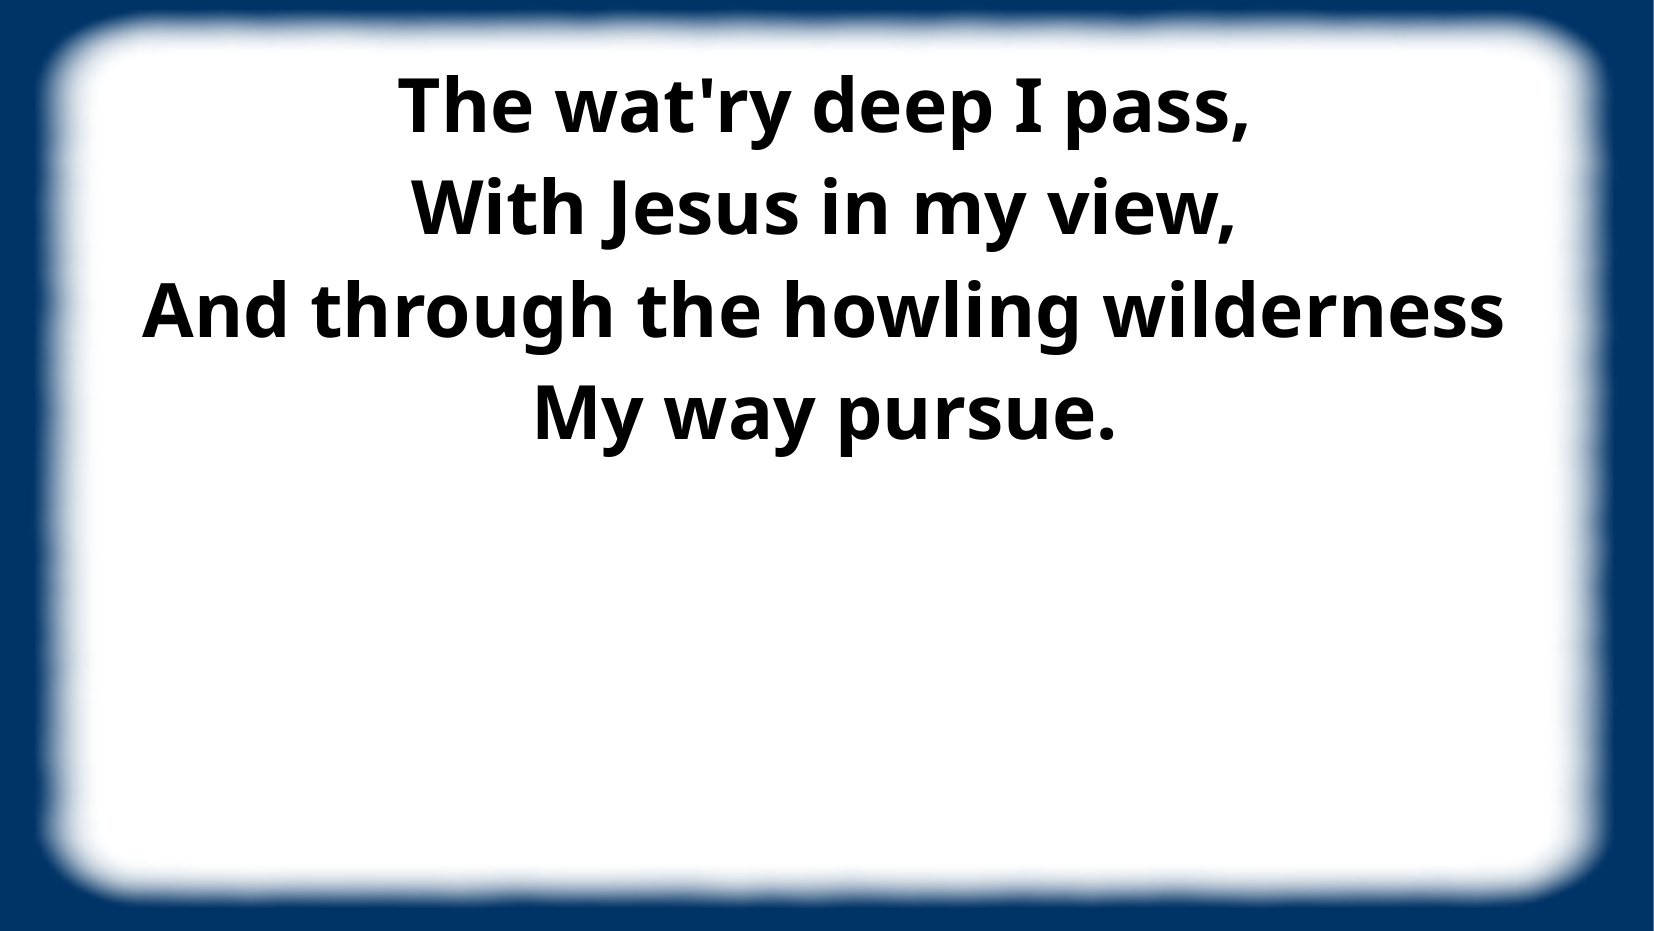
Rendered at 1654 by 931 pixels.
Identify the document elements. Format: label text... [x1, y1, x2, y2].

text_box The wat'ry deep I pass, With Jesus in my view, And through the howling wilderness My way pursue. [105, 45, 1546, 460]
picture [0, 0, 1654, 931]
